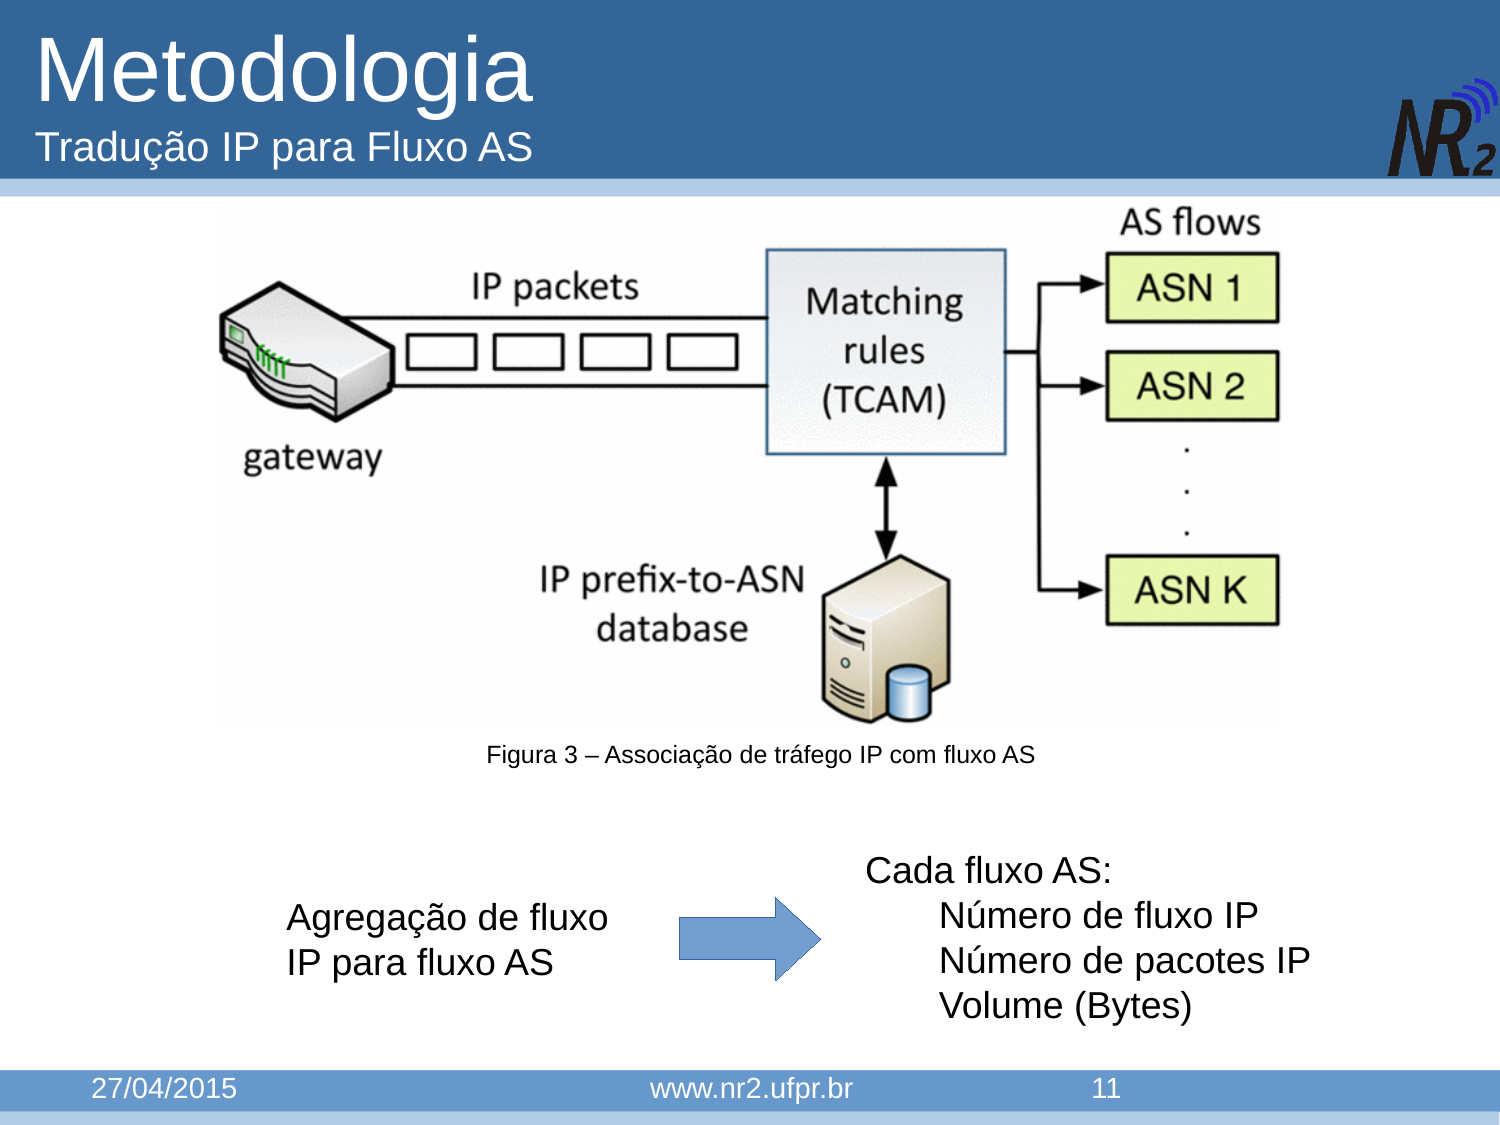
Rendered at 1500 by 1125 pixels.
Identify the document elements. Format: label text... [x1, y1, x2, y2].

picture [218, 204, 1282, 726]
text_box Agregação de fluxo IP para fluxo AS [271, 885, 650, 985]
text_box <número> [1076, 1061, 1427, 1114]
text_box Cada fluxo AS: Número de fluxo IP Número de pacotes IP Volume (Bytes) [850, 838, 1477, 1022]
picture [1387, 78, 1498, 176]
text_box Metodologia Tradução IP para Fluxo AS [19, 27, 1380, 153]
text_box www.nr2.ufpr.br [513, 1061, 990, 1114]
text_box [679, 897, 821, 981]
text_box 27/04/2015 [76, 1061, 427, 1109]
text_box Figura 3 – Associação de tráfego IP com fluxo AS [471, 730, 1063, 774]
